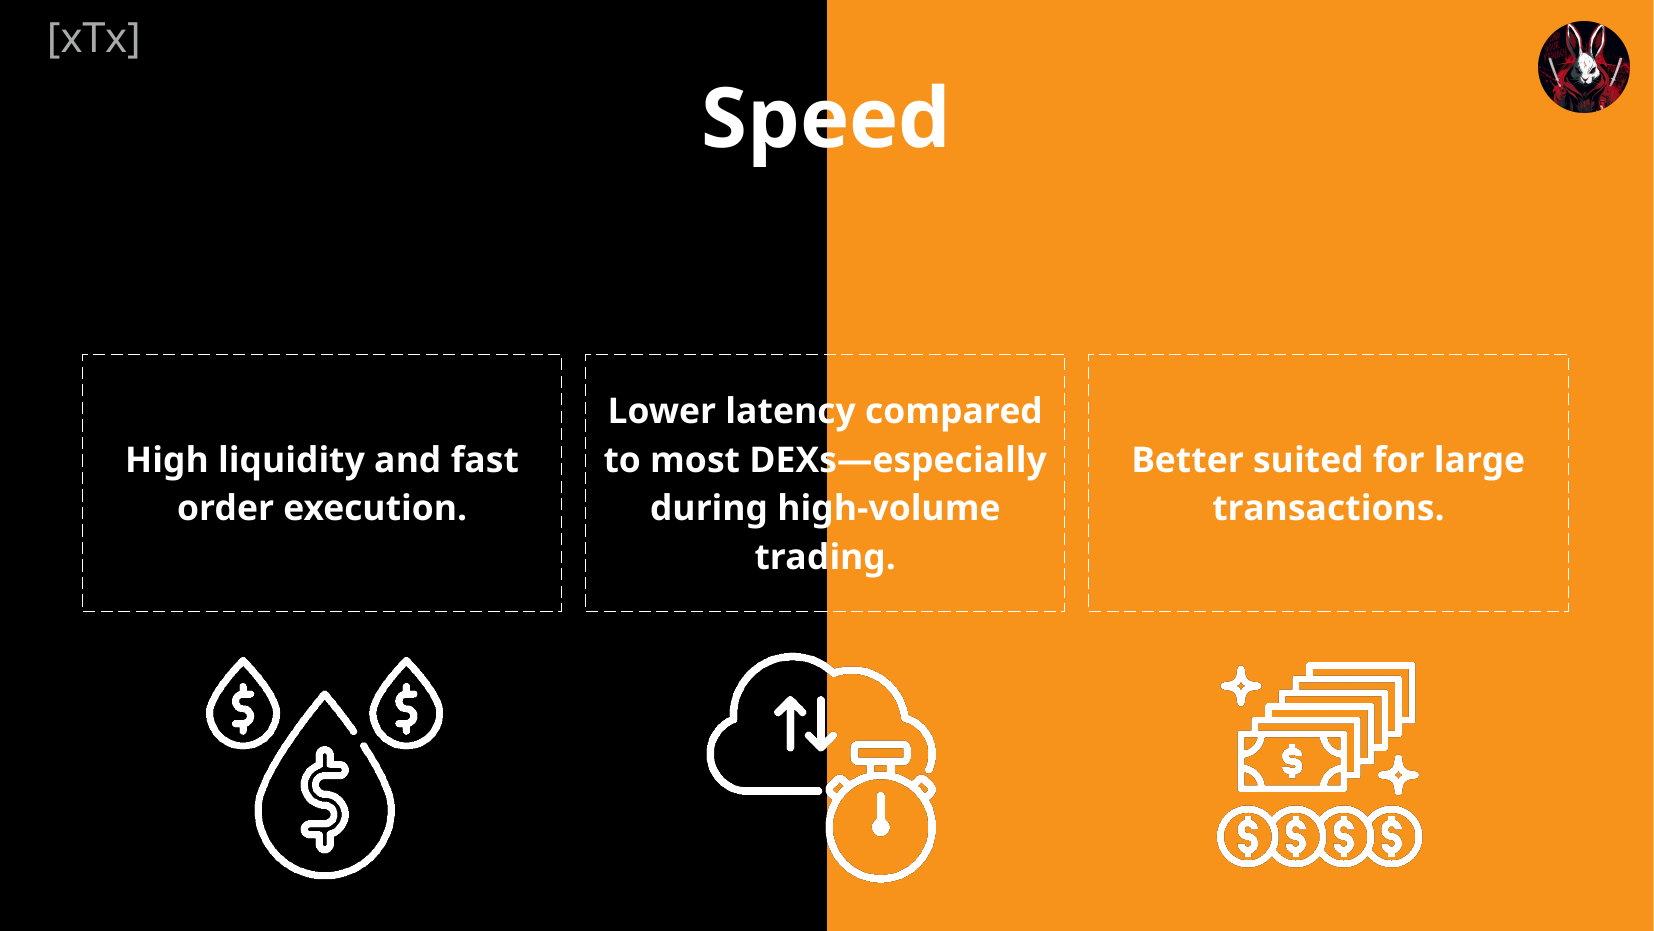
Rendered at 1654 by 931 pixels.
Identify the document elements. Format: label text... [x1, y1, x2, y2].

title Speed [82, 37, 1571, 193]
list High liquidity and fast order execution. [82, 354, 562, 612]
list Better suited for large transactions. [1088, 354, 1569, 612]
picture [0, 0, 1654, 931]
text_box [xTx] [0, 0, 188, 76]
list Lower latency compared to most DEXs—especially during high-volume trading. [585, 354, 1065, 612]
